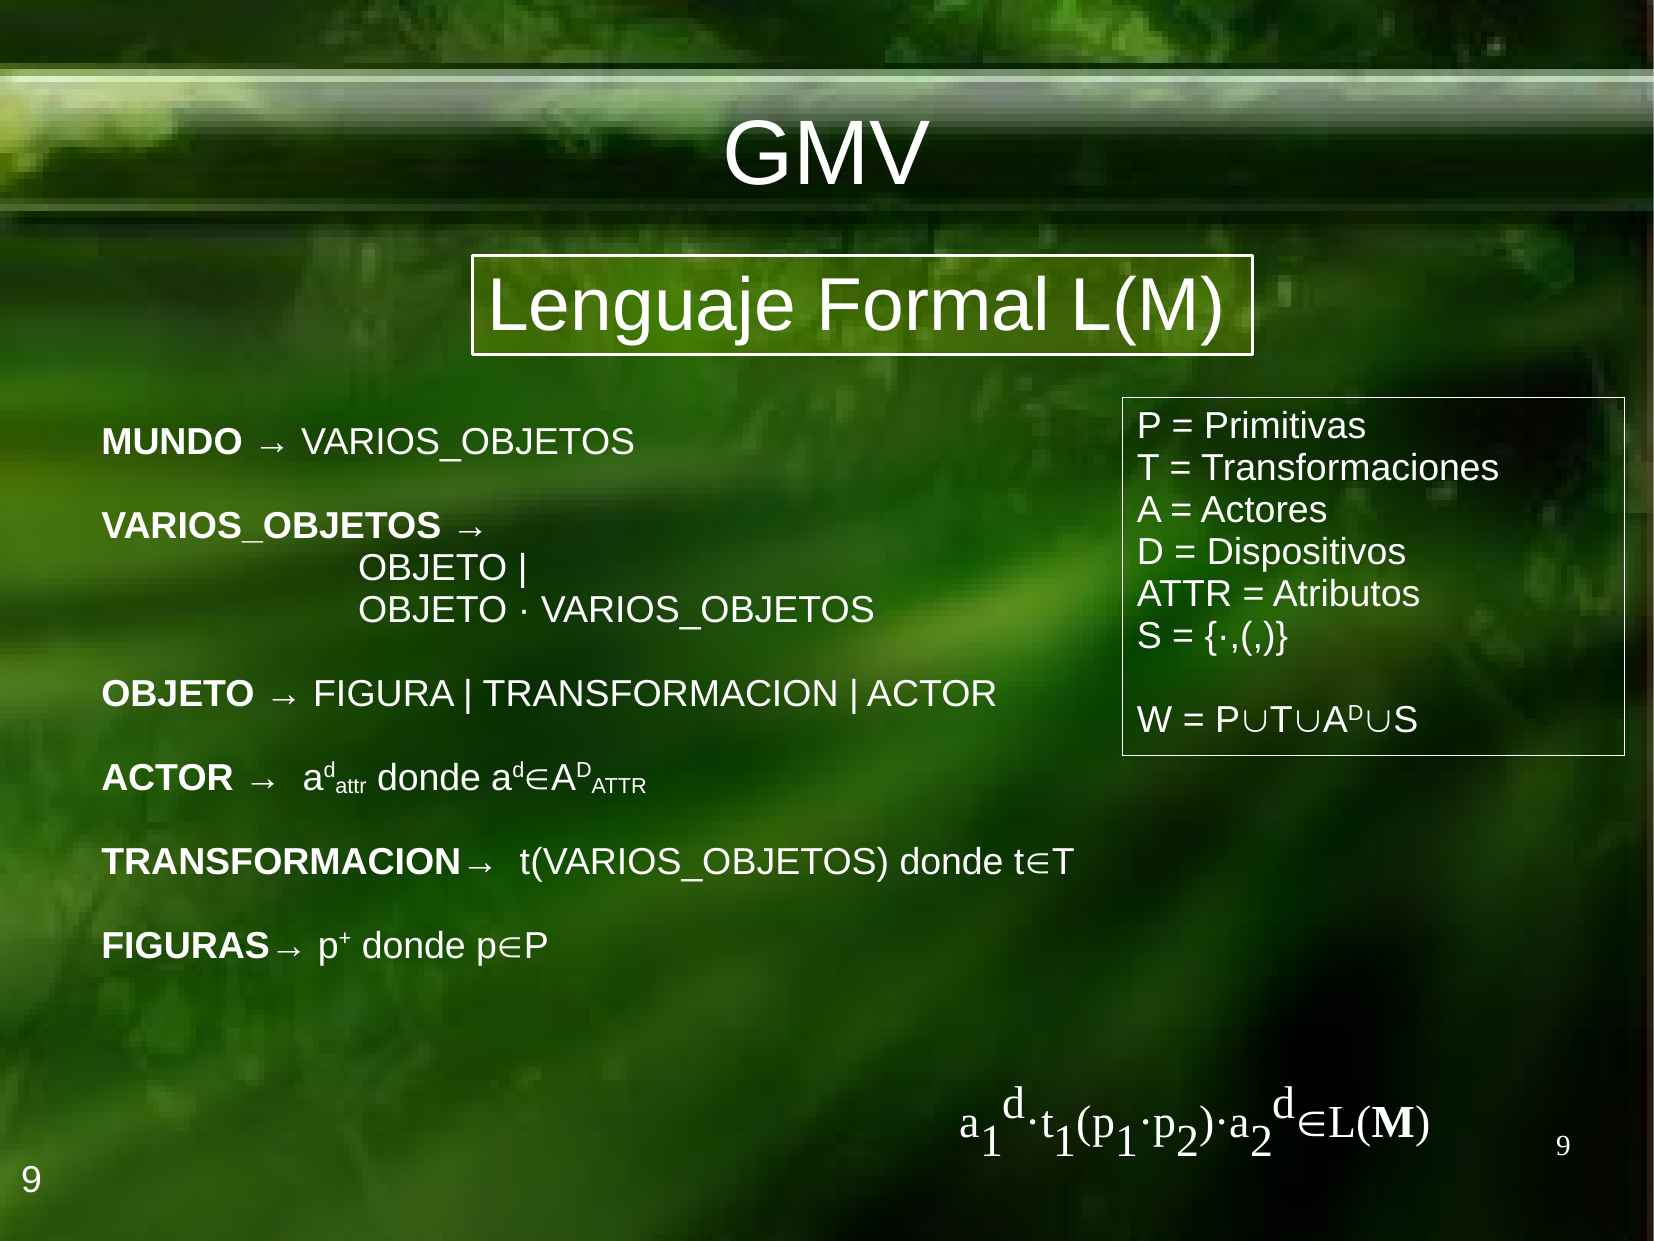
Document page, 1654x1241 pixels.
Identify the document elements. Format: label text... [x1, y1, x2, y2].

title GMV [82, 56, 1571, 250]
picture [0, 0, 1654, 1241]
text_box Lenguaje Formal L(M) [472, 255, 1253, 355]
text_box <número> [6, 1151, 207, 1222]
text_box P = Primitivas T = Transformaciones A = Actores D = Dispositivos ATTR = Atributos S = {·,(,)} W = PTADS [1122, 397, 1625, 756]
text_box MUNDO → VARIOS_OBJETOS VARIOS_OBJETOS → OBJETO | OBJETO · VARIOS_OBJETOS OBJETO → FIGURA | TRANSFORMACION | ACTOR ACTOR → adattr donde adADATTR TRANSFORMACION→ t(VARIOS_OBJETOS) donde tT FIGURAS→ p+ donde pP [51, 413, 1241, 1047]
text_box a1d·t1(p1·p2)·a2d∈L(M) [944, 1047, 1434, 1152]
